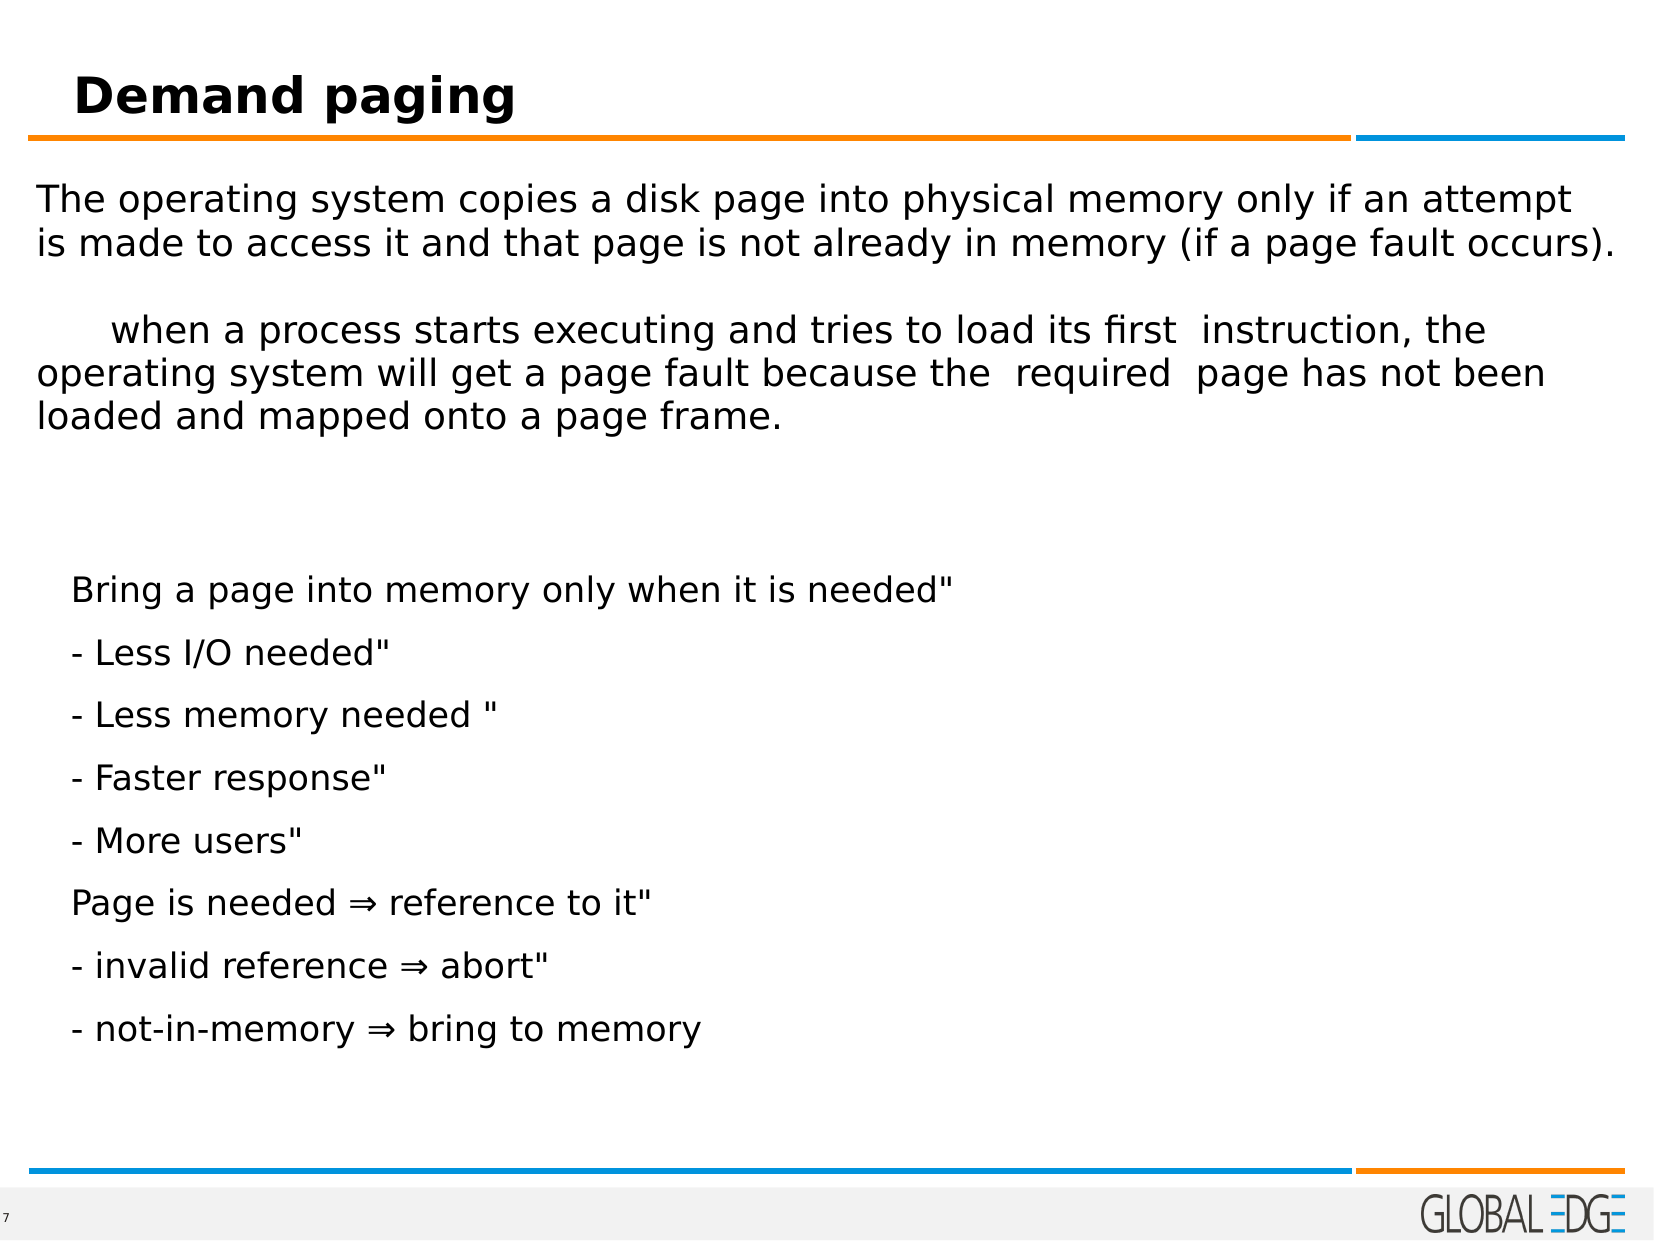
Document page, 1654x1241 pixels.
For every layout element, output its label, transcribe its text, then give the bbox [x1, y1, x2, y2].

text_box 7 [2, 1210, 11, 1226]
text_box - not-in-memory ⇒ bring to memory [70, 1008, 703, 1050]
text_box Bring a page into memory only when it is needed" [70, 570, 956, 612]
text_box - Less memory needed " [70, 695, 499, 737]
text_box - More users" [70, 820, 304, 862]
text_box - Faster response" [70, 758, 388, 800]
text_box - Less I/O needed" [70, 632, 391, 674]
text_box Demand paging [73, 66, 518, 126]
text_box Page is needed ⇒ reference to it" [70, 883, 653, 925]
picture [1421, 1194, 1625, 1233]
text_box - invalid reference ⇒ abort" [70, 945, 551, 987]
text_box The operating system copies a disk page into physical memory only if an attempt is made to access it and that page is not already in memory (if a page fault occurs). when a process starts executing and tries to load its first instruction, the operating system will get a page fault because the required page has not been loaded and mapped onto a page frame. [36, 177, 1619, 520]
text_box [0, 1187, 1654, 1241]
